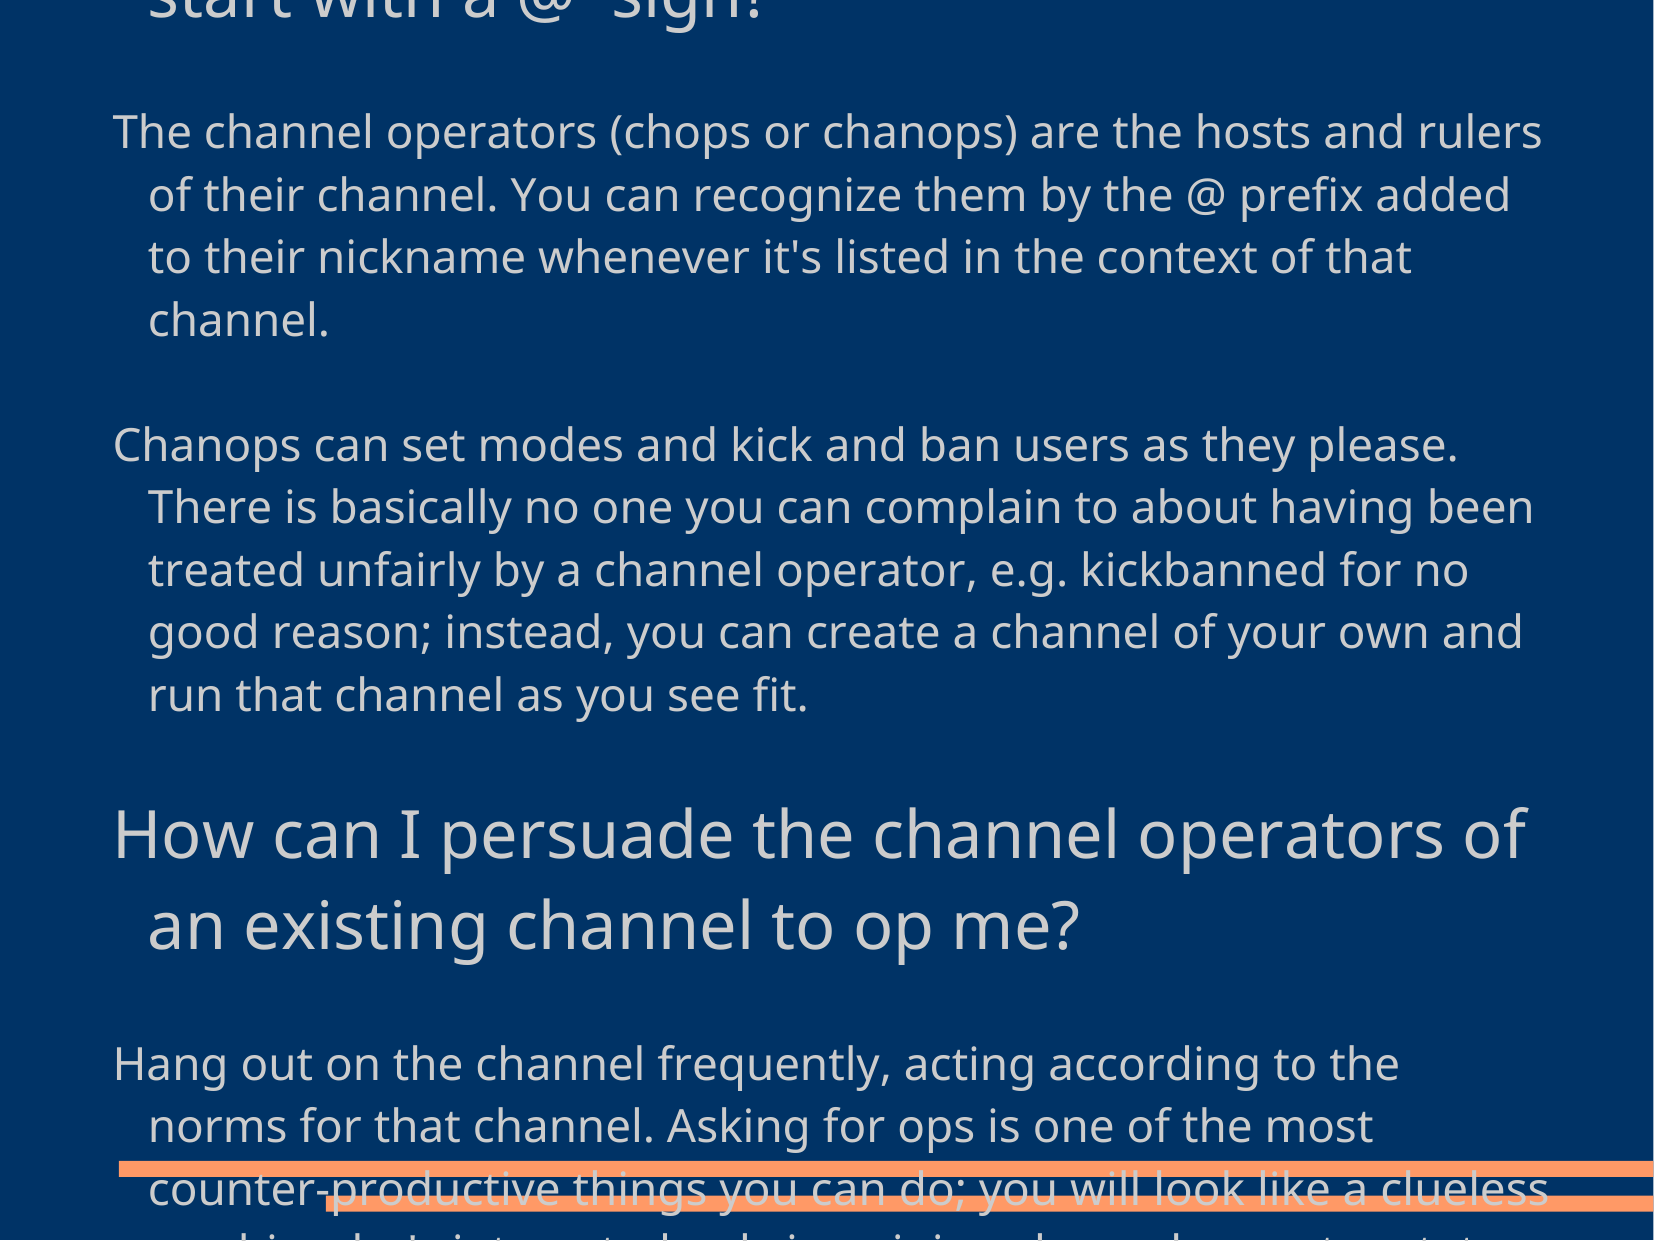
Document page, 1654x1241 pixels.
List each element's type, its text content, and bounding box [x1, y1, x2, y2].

subtitle Who are these people with nicknames that start with a @ sign? The channel operators (chops or chanops) are the hosts and rulers of their channel. You can recognize them by the @ prefix added to their nickname whenever it's listed in the context of that channel. Chanops can set modes and kick and ban users as they please. There is basically no one you can complain to about having been treated unfairly by a channel operator, e.g. kickbanned for no good reason; instead, you can create a channel of your own and run that channel as you see fit. How can I persuade the channel operators of an existing channel to op me? Hang out on the channel frequently, acting according to the norms for that channel. Asking for ops is one of the most counter-productive things you can do; you will look like a clueless newbie who's interested only in gaining channel operator status. [112, 0, 1552, 1209]
